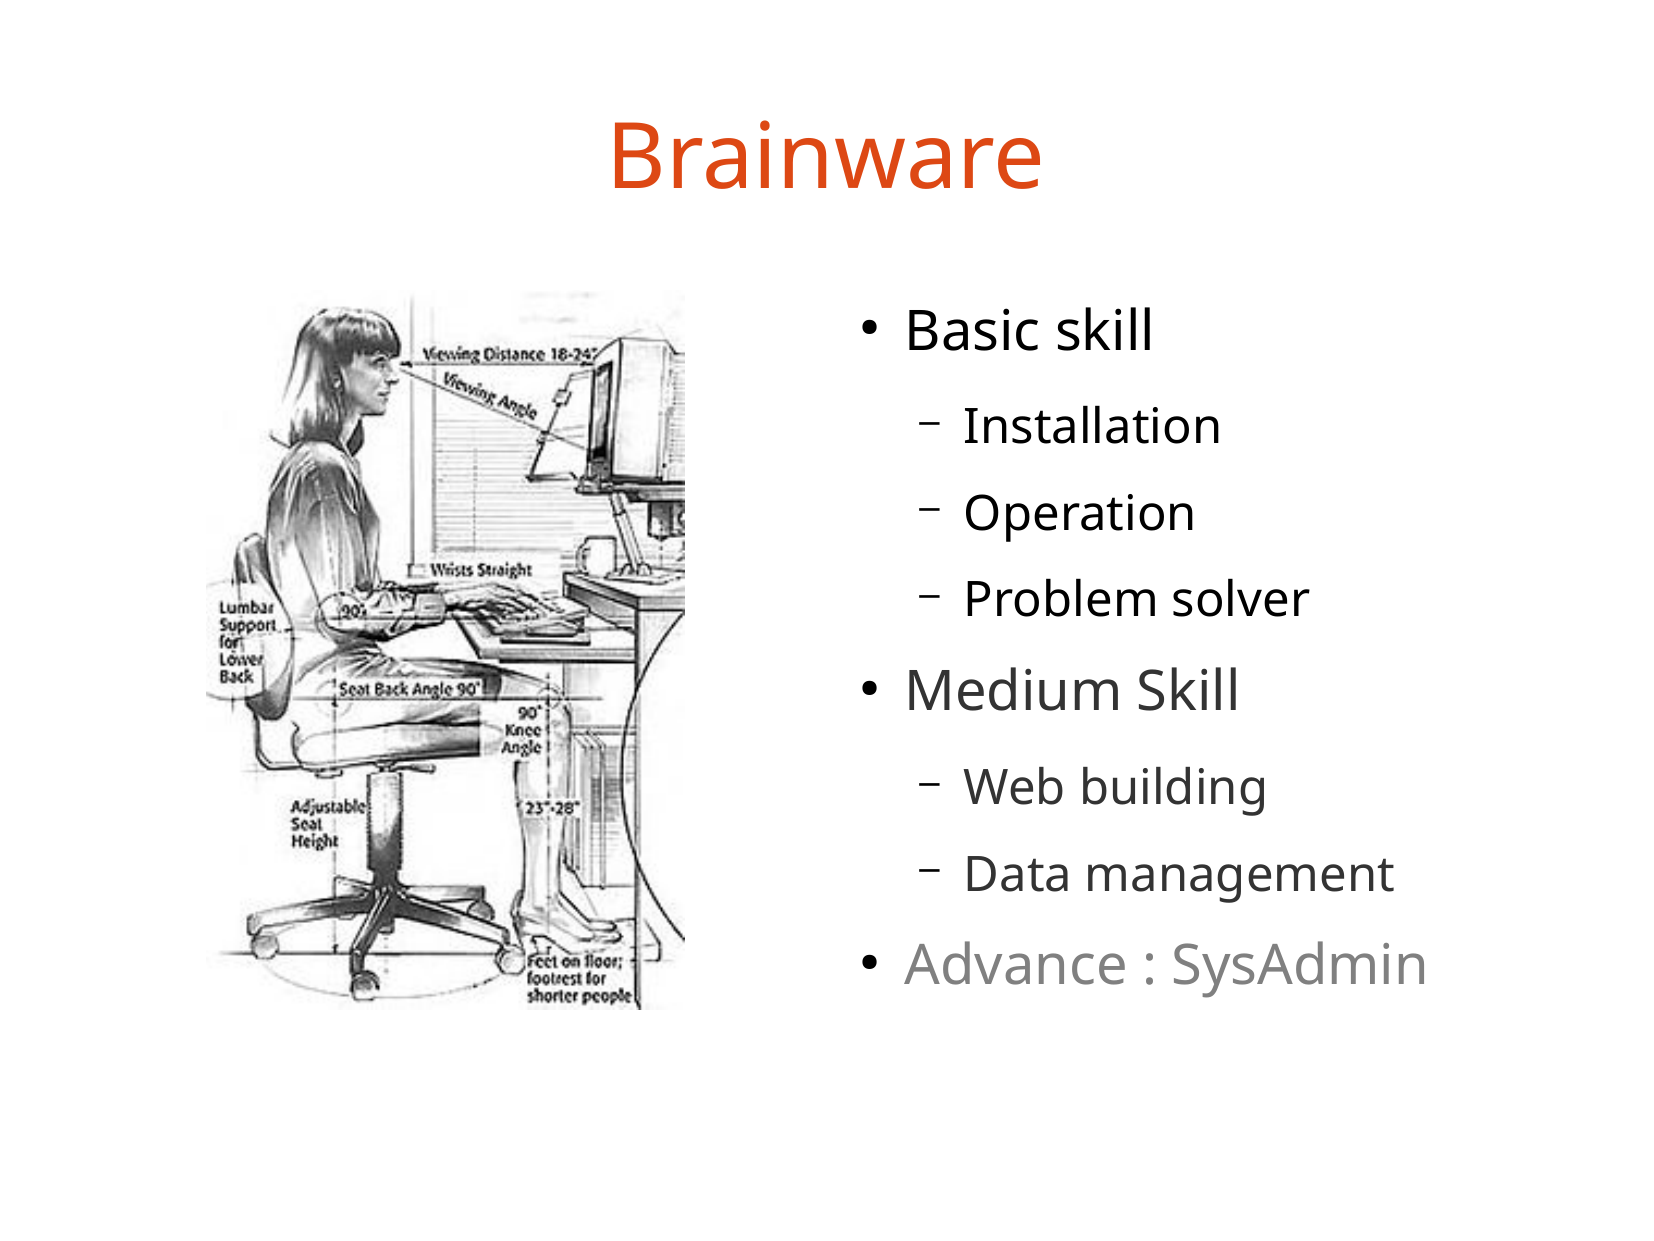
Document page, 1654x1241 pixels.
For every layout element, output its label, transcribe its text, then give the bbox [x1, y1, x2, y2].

list Basic skill Installation Operation Problem solver Medium Skill Web building Data management Advance : SysAdmin [844, 290, 1571, 1010]
picture [206, 290, 685, 1010]
title Brainware [82, 49, 1571, 257]
